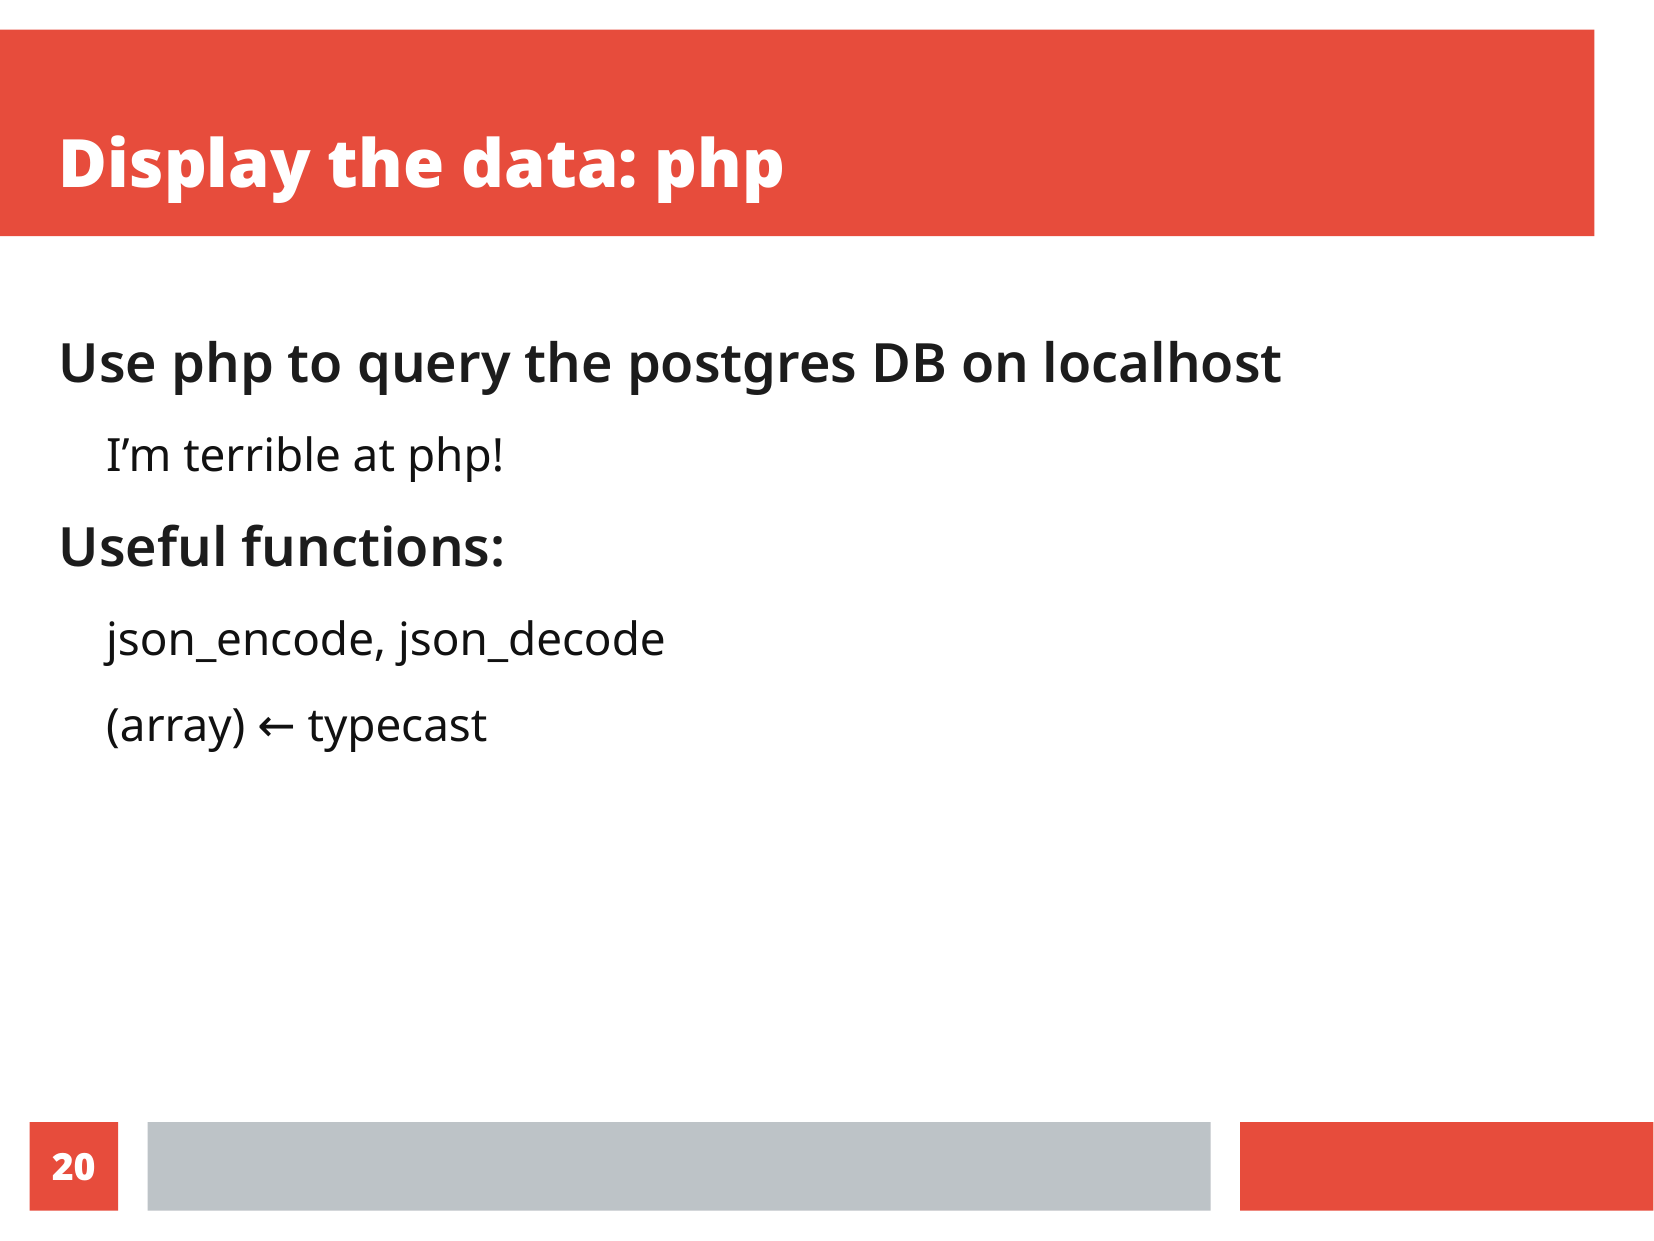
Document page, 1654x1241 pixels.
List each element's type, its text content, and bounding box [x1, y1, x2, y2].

title Display the data: php [59, 59, 1595, 207]
list Use php to query the postgres DB on localhost I’m terrible at php! Useful functions: json_encode, json_decode (array) ← typecast [59, 324, 1565, 1093]
